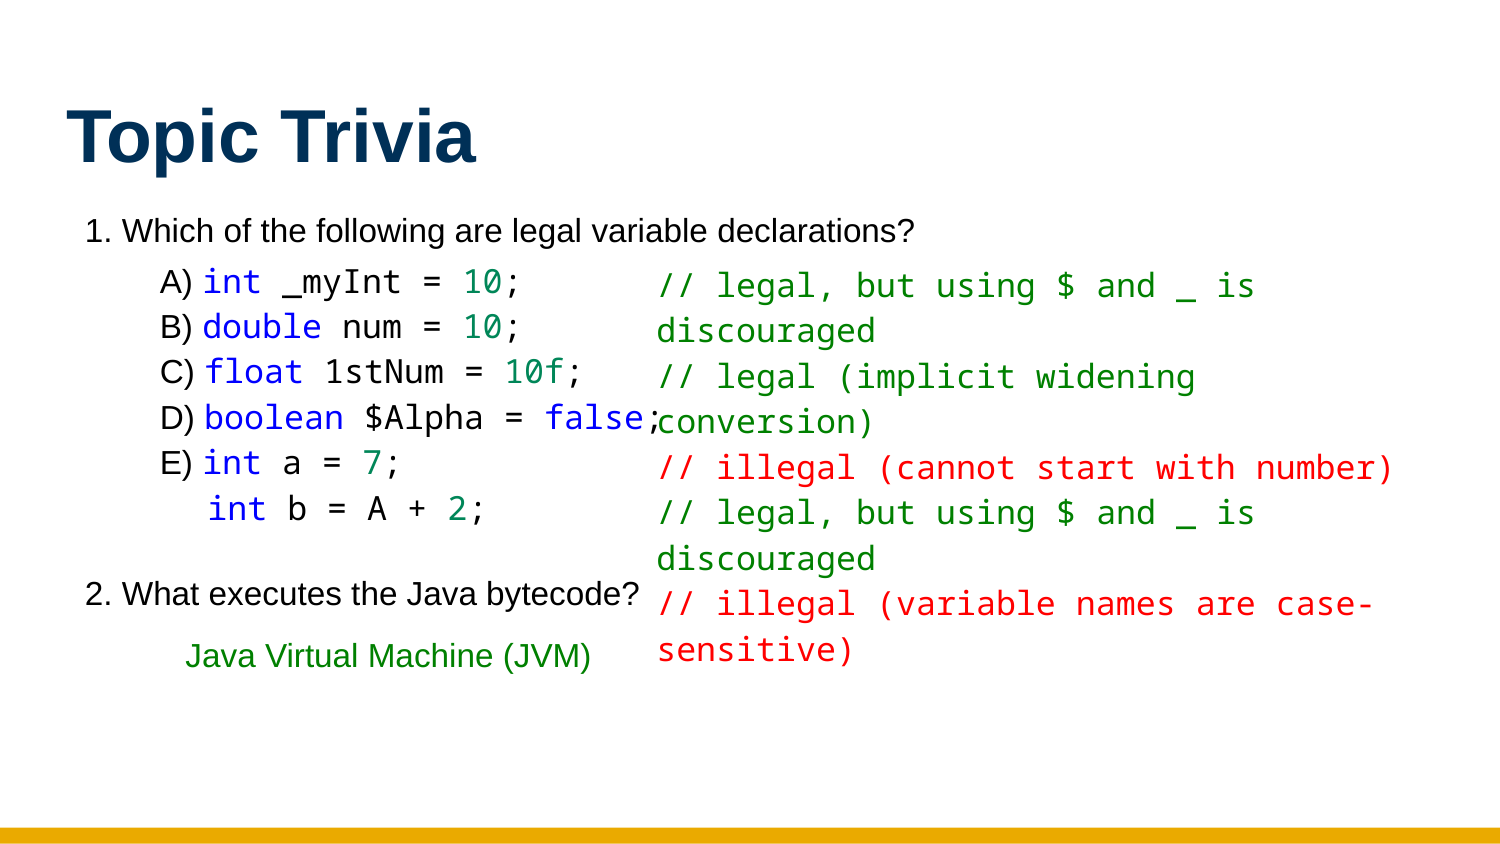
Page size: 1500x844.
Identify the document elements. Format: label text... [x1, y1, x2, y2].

text_box // legal, but using $ and _ is discouraged // legal (implicit widening conversion) // illegal (cannot start with number) // legal, but using $ and _ is discouraged // illegal (variable names are case-sensitive) [641, 251, 1449, 676]
title Topic Trivia [51, 72, 1449, 189]
list 1. Which of the following are legal variable declarations? A) int _myInt = 10; B) double num = 10; C) float 1stNum = 10f; D) boolean $Alpha = false; E) int a = 7; int b = A + 2; 2. What executes the Java bytecode? [51, 189, 1440, 723]
text_box Java Virtual Machine (JVM) [170, 626, 642, 682]
